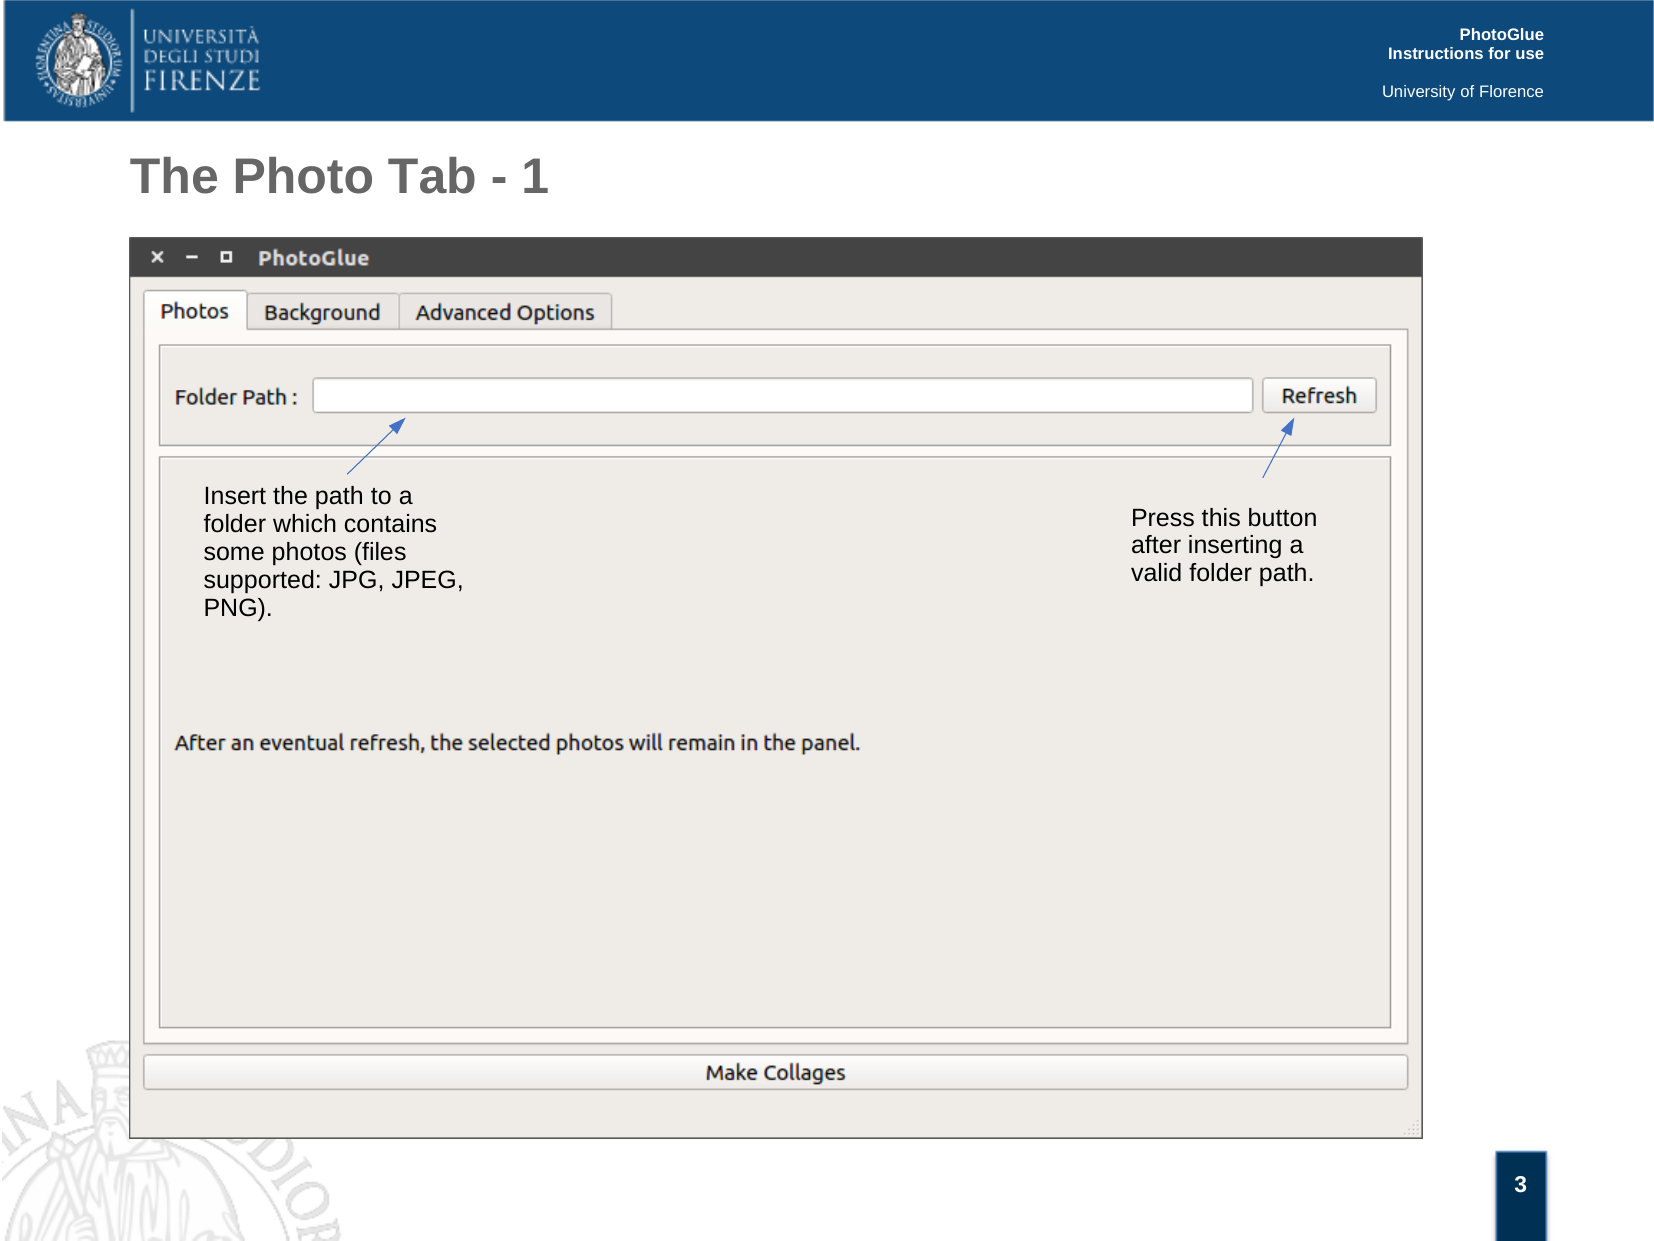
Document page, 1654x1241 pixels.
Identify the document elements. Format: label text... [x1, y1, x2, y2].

text_box The Photo Tab - 1 [129, 101, 993, 222]
text_box PhotoGlue Instructions for use University of Florence [685, 24, 1548, 102]
picture [2, 0, 1654, 1241]
text_box Press this button after inserting a valid folder path. [1116, 495, 1356, 602]
text_box 3 [1505, 1160, 1536, 1208]
text_box Insert the path to a folder which contains some photos (files supported: JPG, JPEG, PNG). [188, 474, 485, 685]
